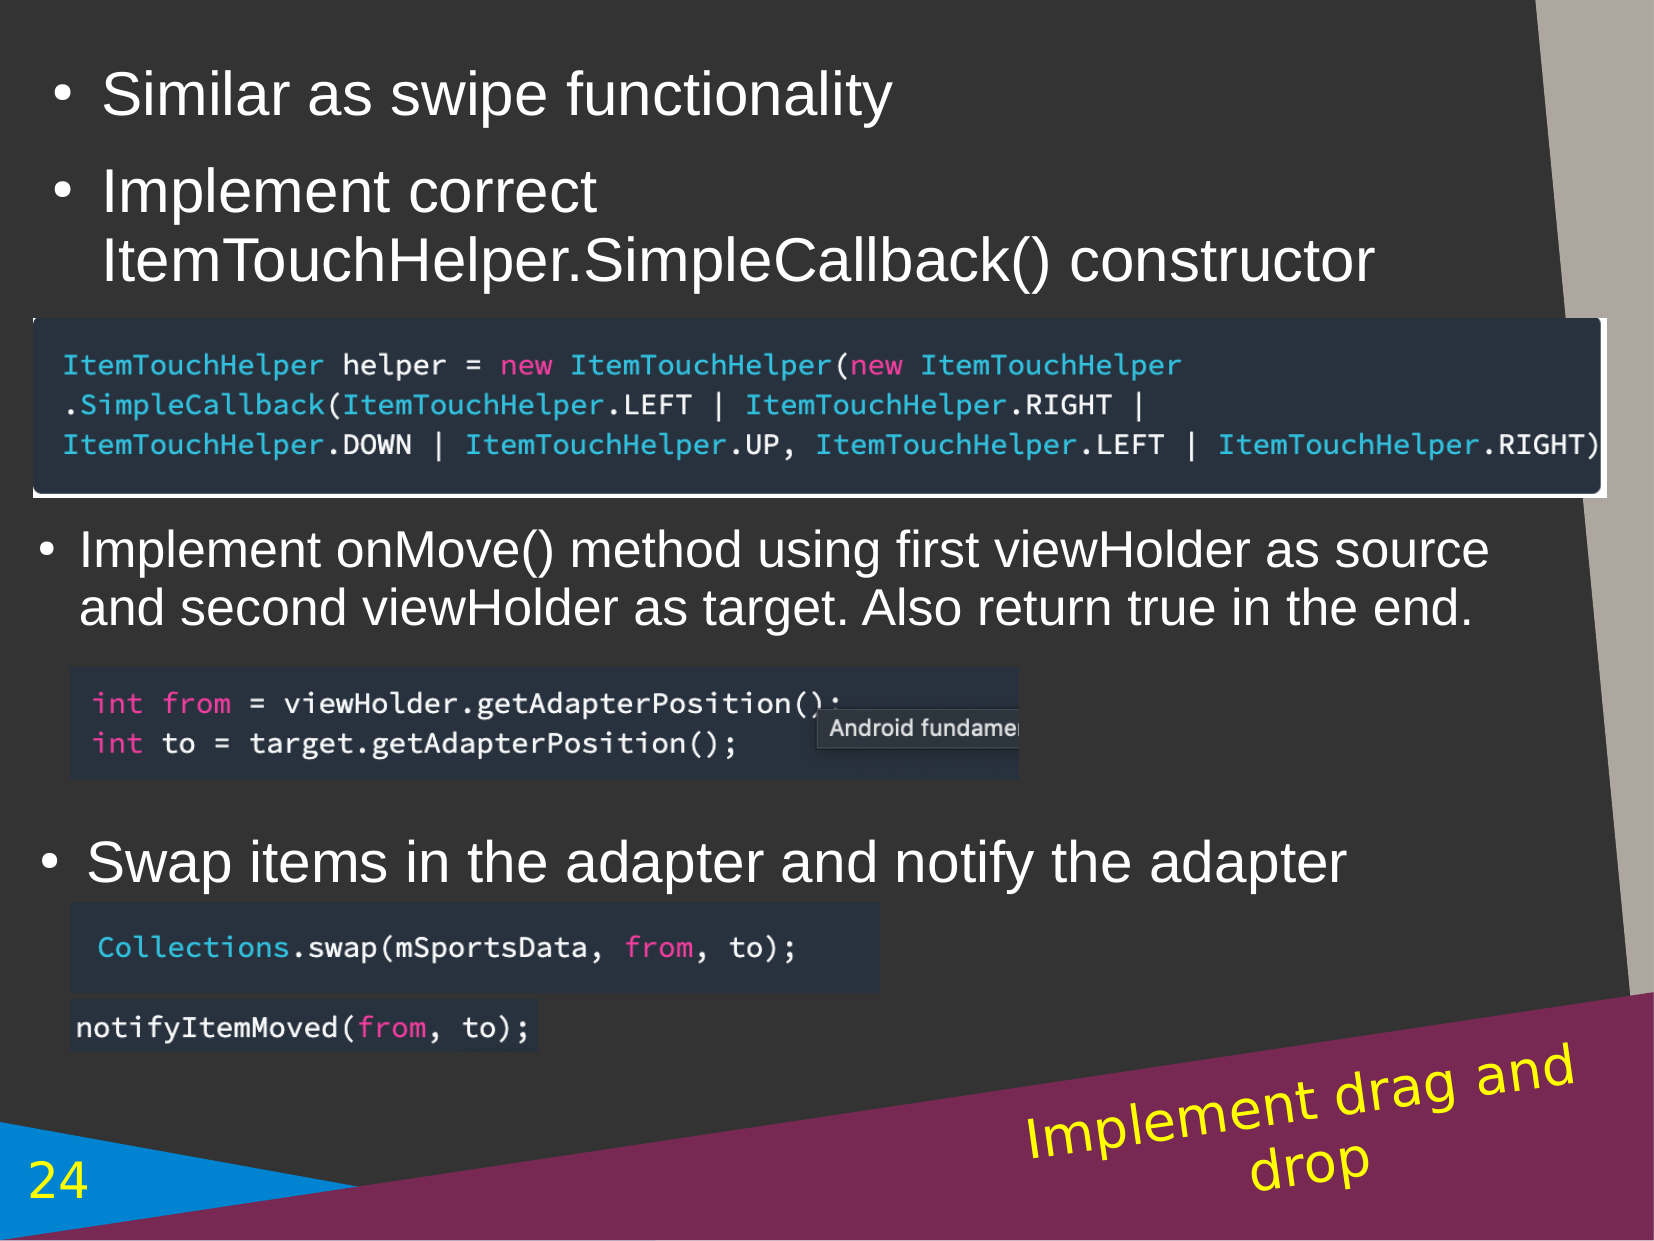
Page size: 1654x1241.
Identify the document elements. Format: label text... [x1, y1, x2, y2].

picture [70, 667, 1019, 780]
picture [33, 318, 1607, 499]
title Implement drag and drop [956, 995, 1654, 1241]
list Similar as swipe functionality Implement correct ItemTouchHelper.SimpleCallback() constructor [35, 59, 1524, 296]
picture [70, 902, 880, 993]
list Implement onMove() method using first viewHolder as source and second viewHolder as target. Also return true in the end. [23, 519, 1512, 638]
picture [70, 999, 538, 1052]
list Swap items in the adapter and notify the adapter [23, 803, 1512, 922]
